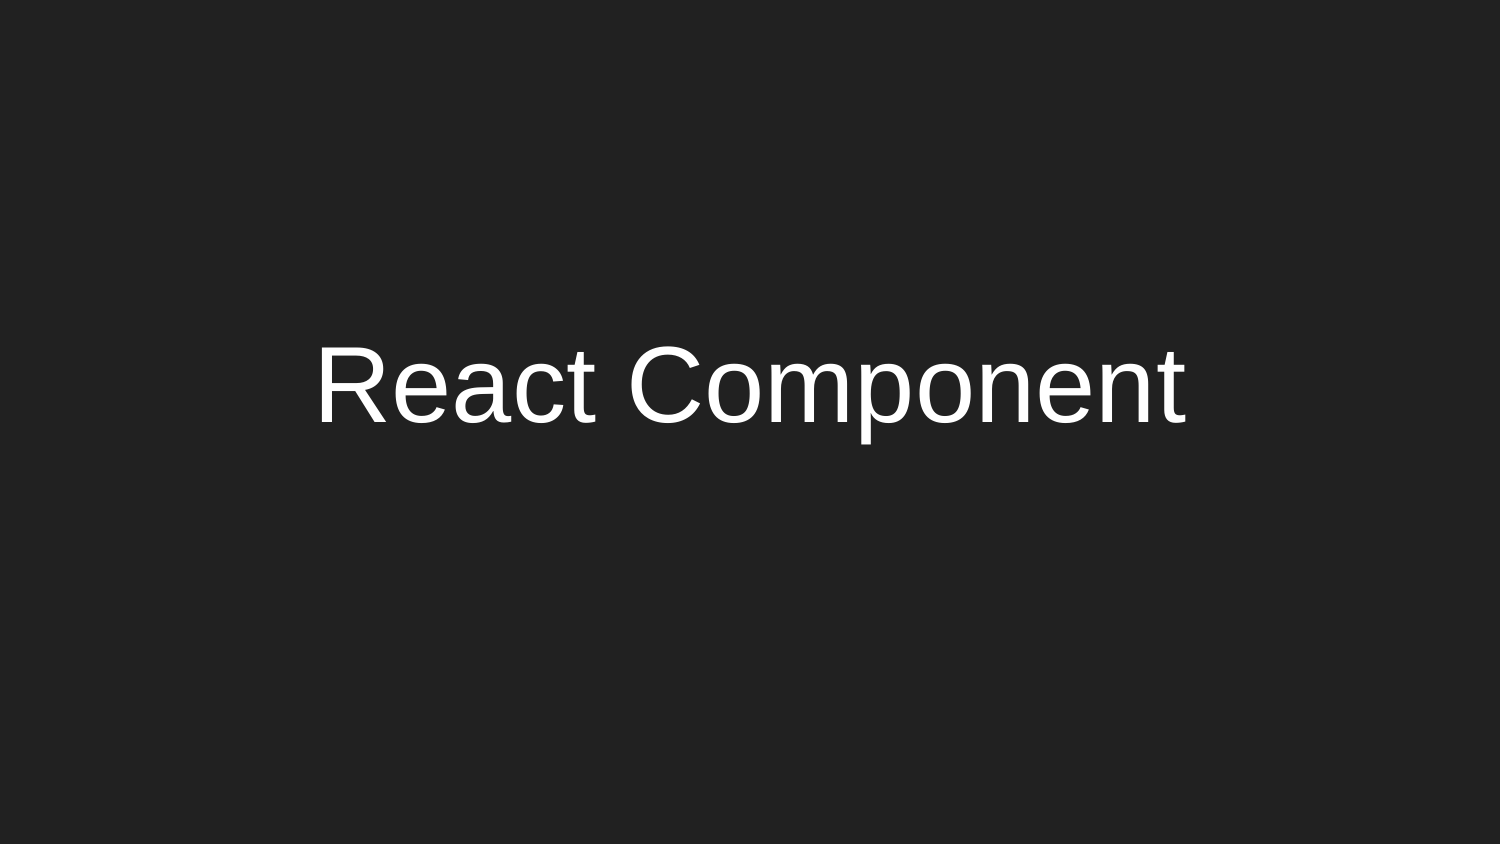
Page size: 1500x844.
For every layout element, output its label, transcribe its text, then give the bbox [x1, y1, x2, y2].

title React Component [51, 122, 1449, 459]
